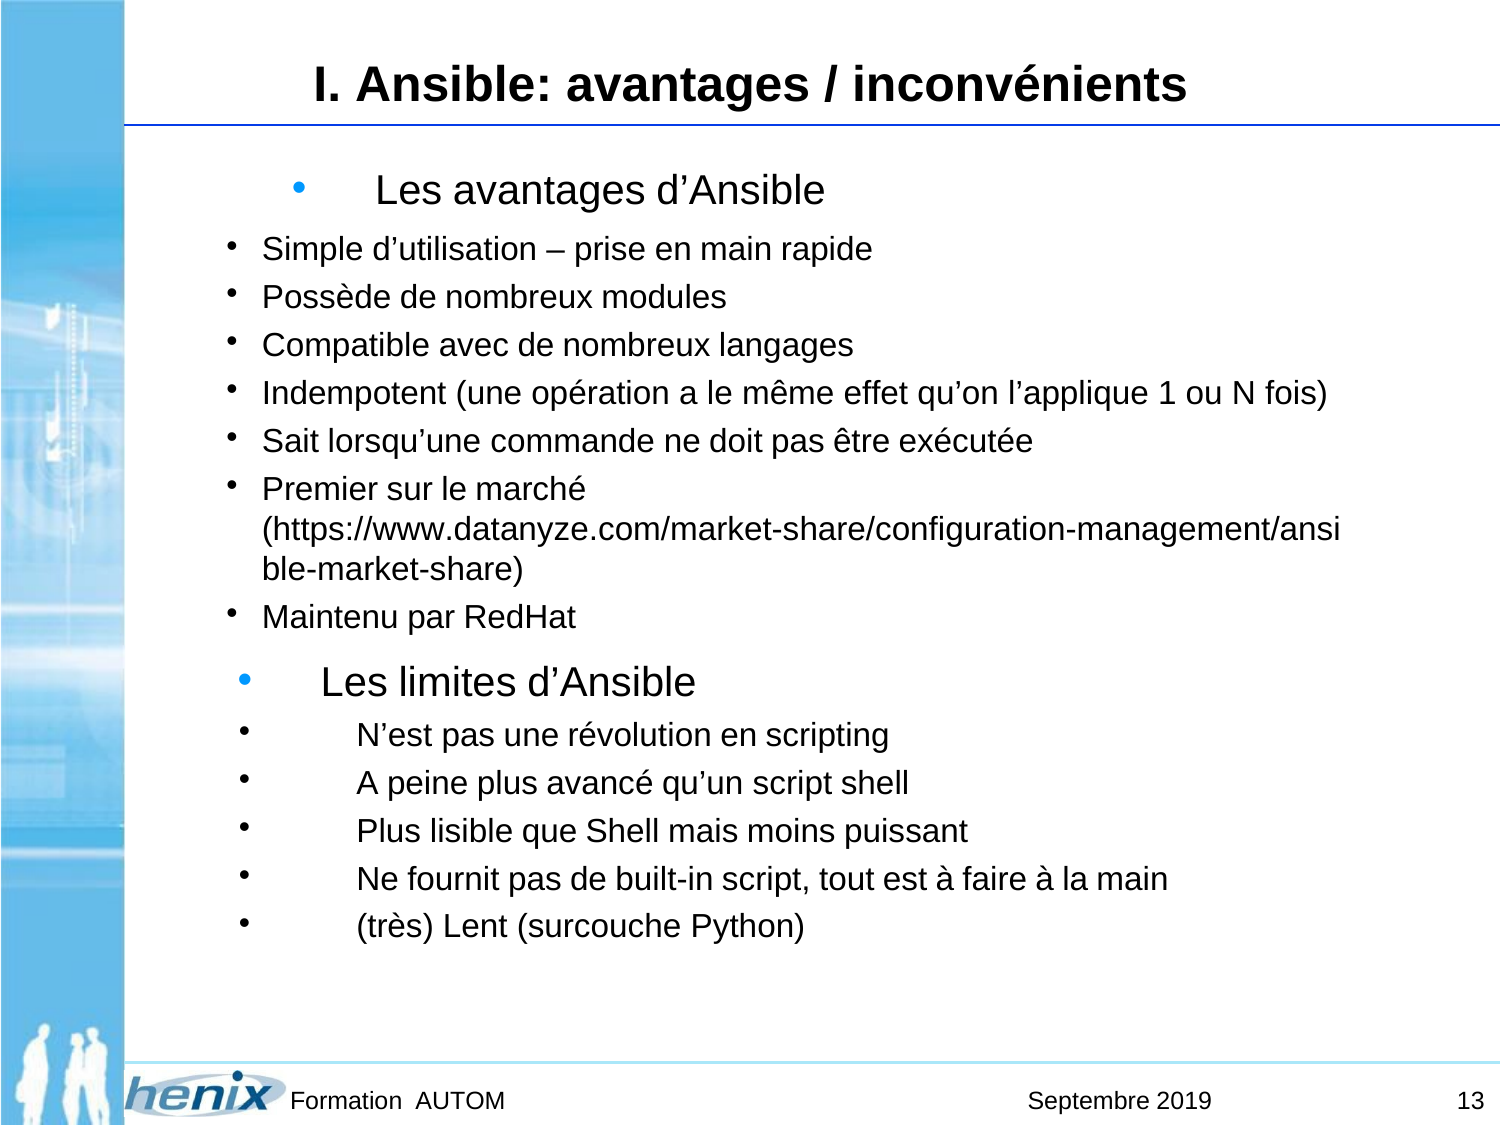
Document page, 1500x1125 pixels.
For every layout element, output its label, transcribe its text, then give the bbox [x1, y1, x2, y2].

text_box Septembre 2019 [1025, 1084, 1300, 1115]
text_box Formation AUTOM [288, 1084, 507, 1115]
text_box I. Ansible: avantages / inconvénients [138, 50, 1363, 112]
text_box [123, 1070, 287, 1117]
picture [0, 0, 126, 1125]
text_box Les avantages d’Ansible [290, 162, 831, 213]
text_box Simple d’utilisation – prise en main rapide Possède de nombreux modules Compatible avec de nombreux langages Indempotent (une opération a le même effet qu’on l’applique 1 ou N fois) Sait lorsqu’une commande ne doit pas être exécutée Premier sur le marché (https://www.datanyze.com/market-share/configuration-management/ansible-market-share) Maintenu par RedHat [224, 219, 1347, 635]
text_box <numéro> [1452, 1084, 1490, 1115]
text_box Les limites d’Ansible N’est pas une révolution en scripting A peine plus avancé qu’un script shell Plus lisible que Shell mais moins puissant Ne fournit pas de built-in script, tout est à faire à la main (très) Lent (surcouche Python) [236, 654, 1271, 945]
